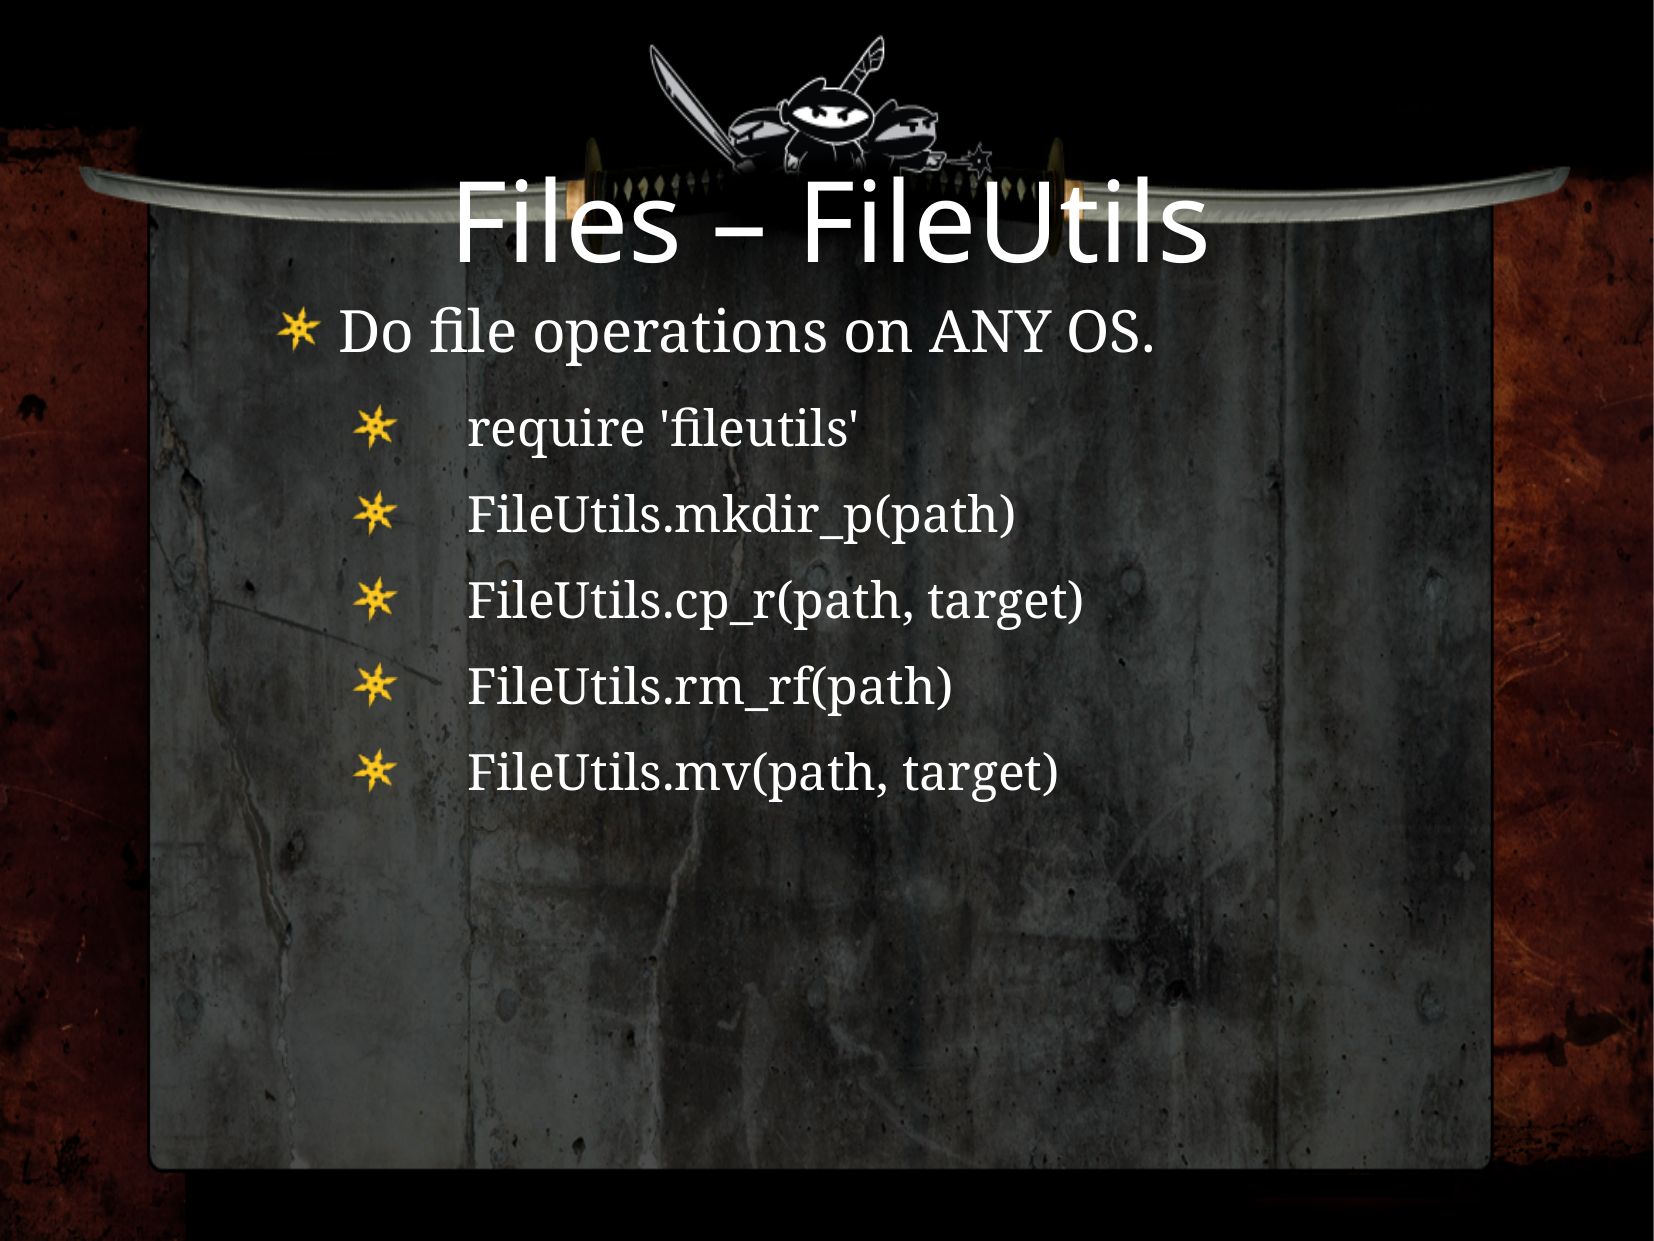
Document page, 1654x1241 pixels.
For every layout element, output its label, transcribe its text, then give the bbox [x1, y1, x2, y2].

picture [0, 0, 1654, 1241]
title Files – FileUtils [86, 154, 1576, 284]
list Do file operations on ANY OS. require 'fileutils' FileUtils.mkdir_p(path) FileUtils.cp_r(path, target) FileUtils.rm_rf(path) FileUtils.mv(path, target) [187, 290, 1501, 1109]
